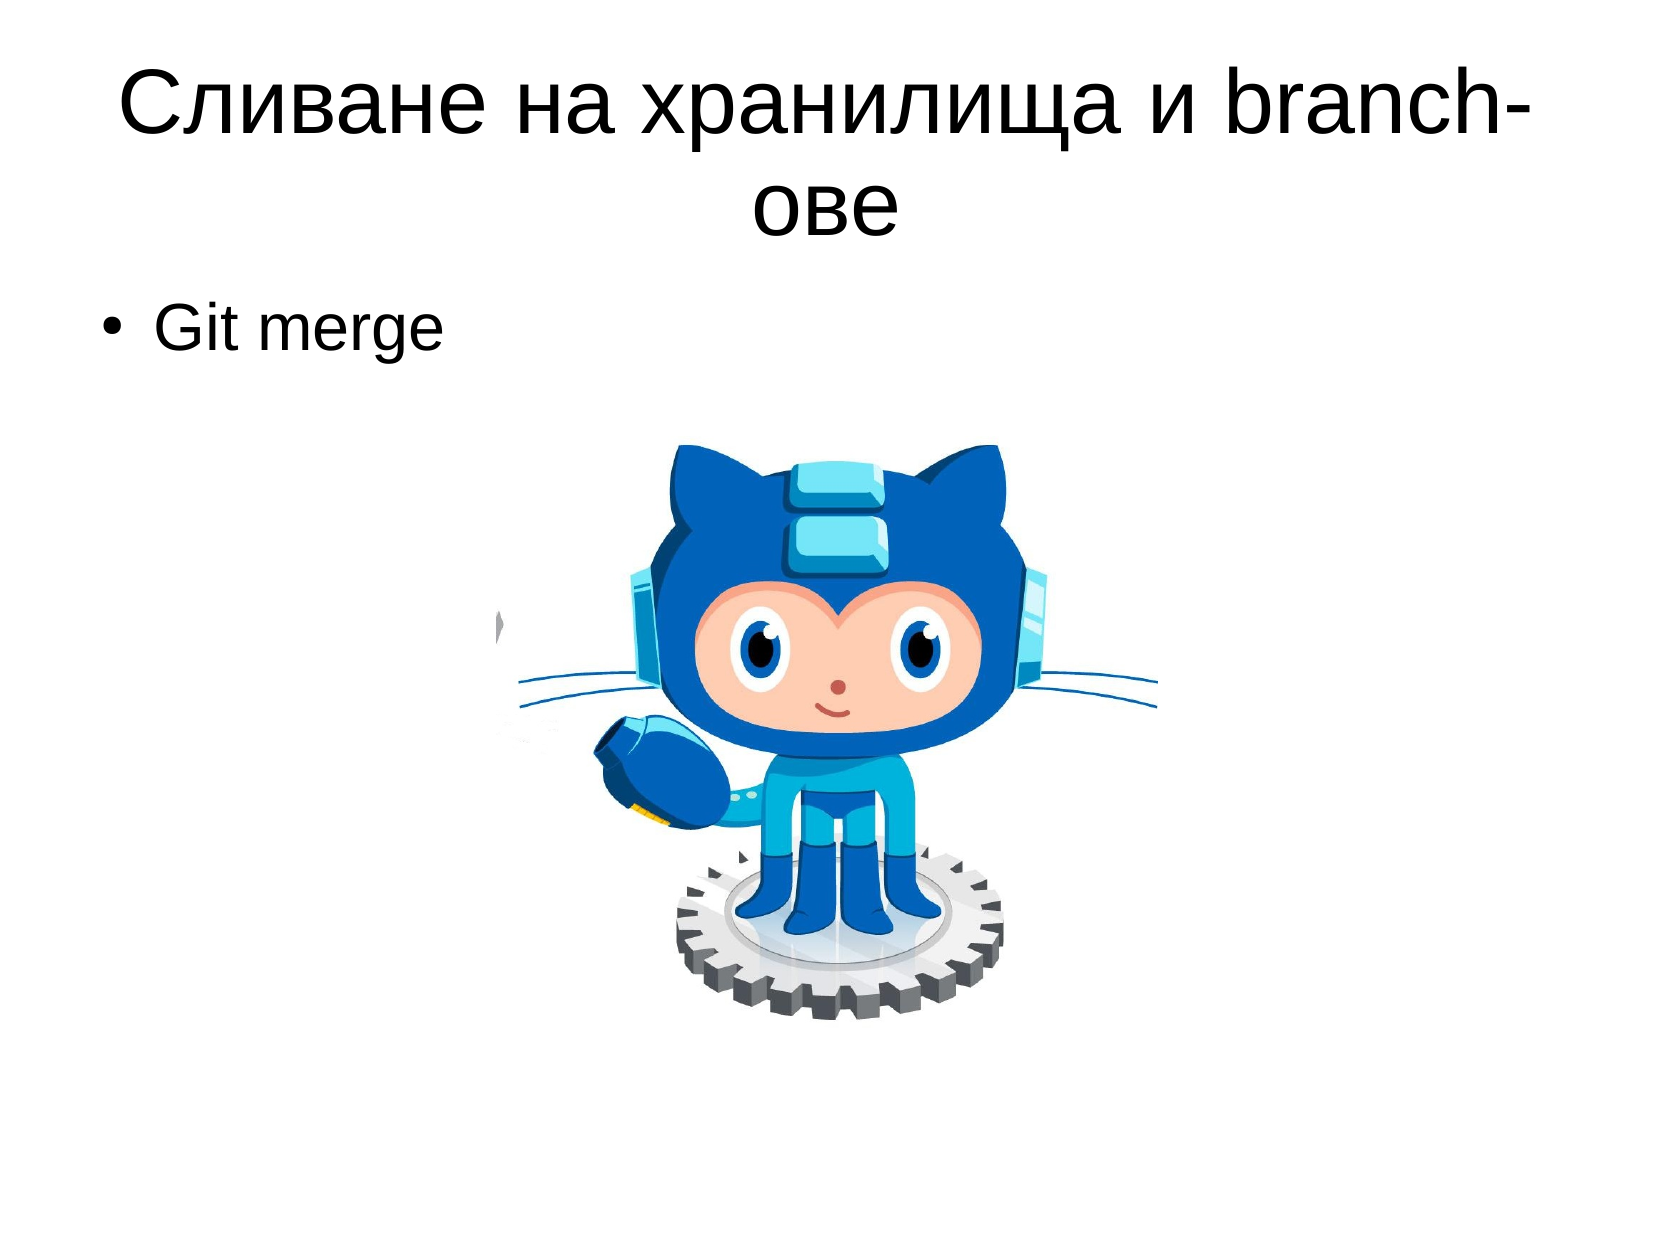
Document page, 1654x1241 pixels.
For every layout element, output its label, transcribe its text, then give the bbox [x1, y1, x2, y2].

picture [496, 436, 1158, 1040]
list Git merge [82, 290, 1571, 1010]
title Сливане на хранилища и branch-ове [82, 49, 1571, 257]
